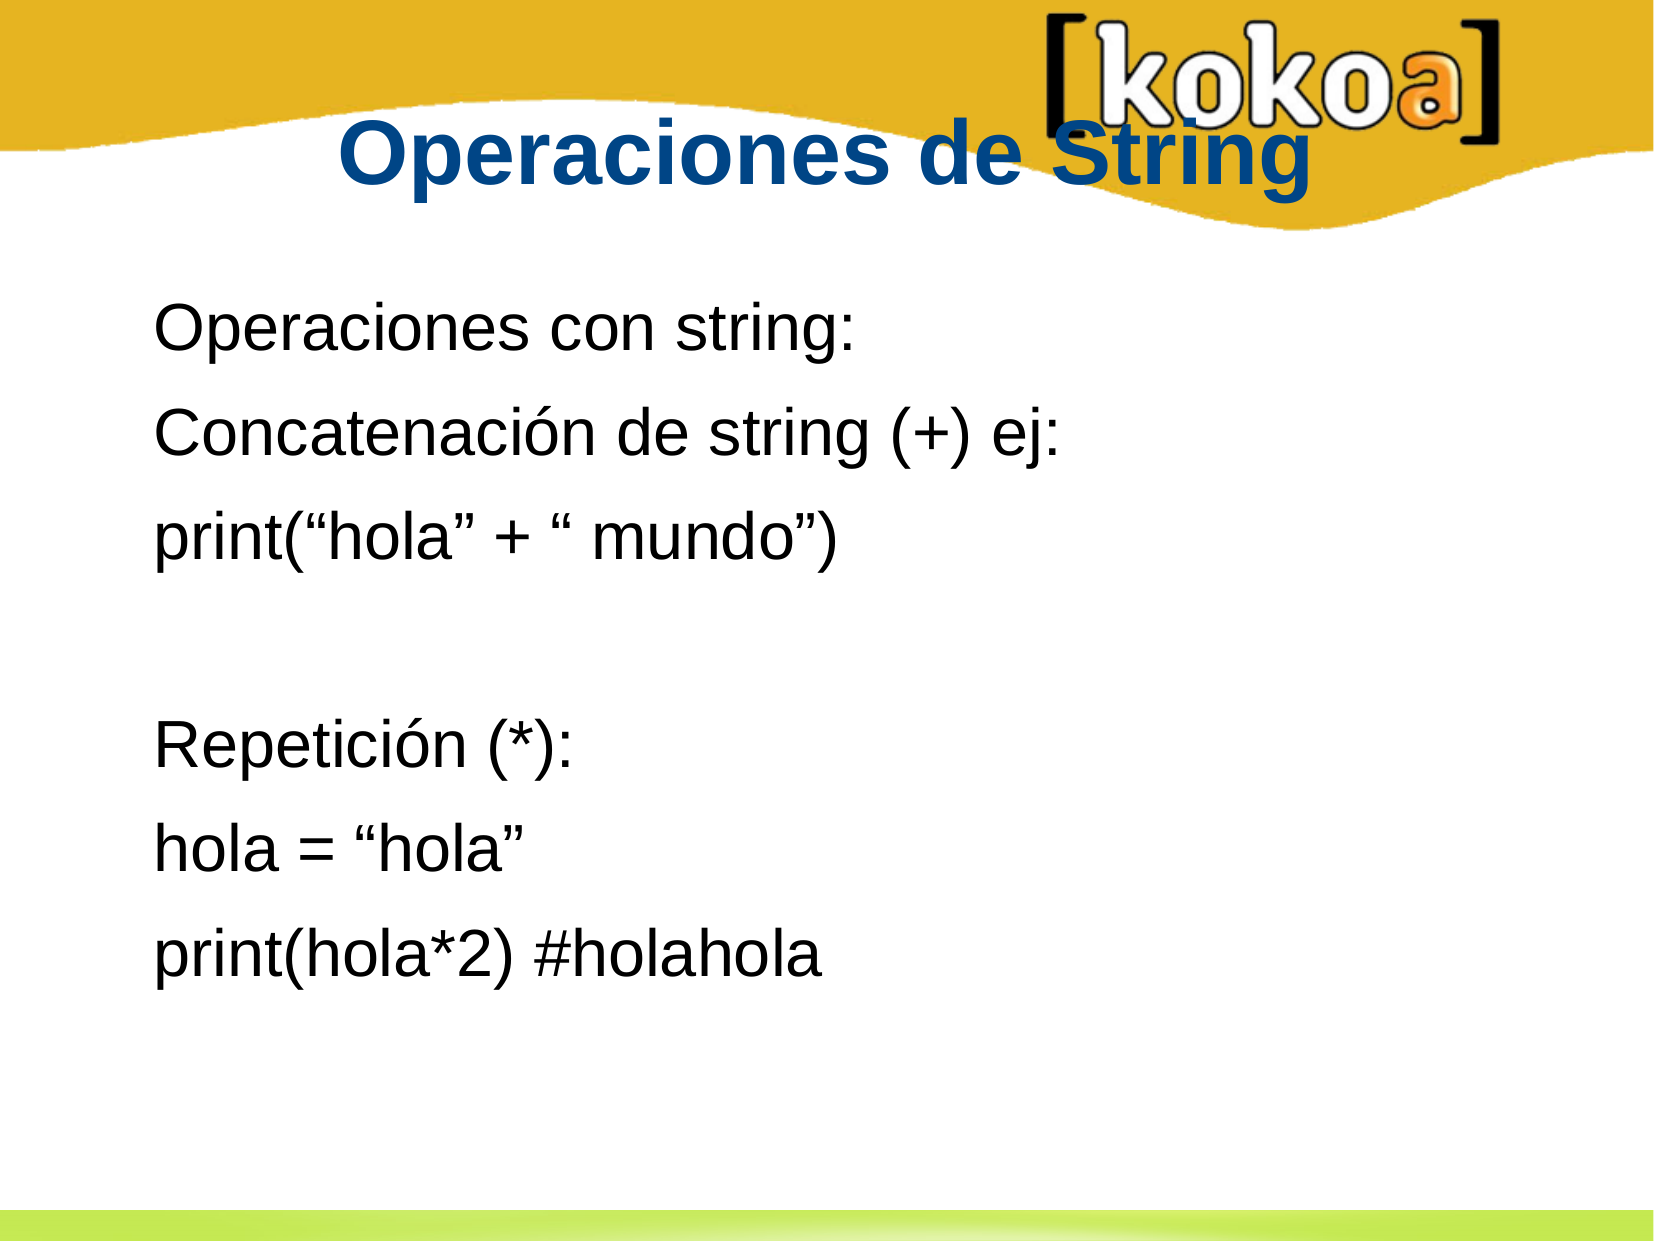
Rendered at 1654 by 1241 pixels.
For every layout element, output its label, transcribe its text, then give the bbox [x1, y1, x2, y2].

picture [0, 1210, 1654, 1241]
title Operaciones de String [82, 49, 1571, 257]
picture [0, 0, 1654, 488]
list Operaciones con string: Concatenación de string (+) ej: print(“hola” + “ mundo”) Repetición (*): hola = “hola” print(hola*2) #holahola [82, 290, 1571, 1095]
